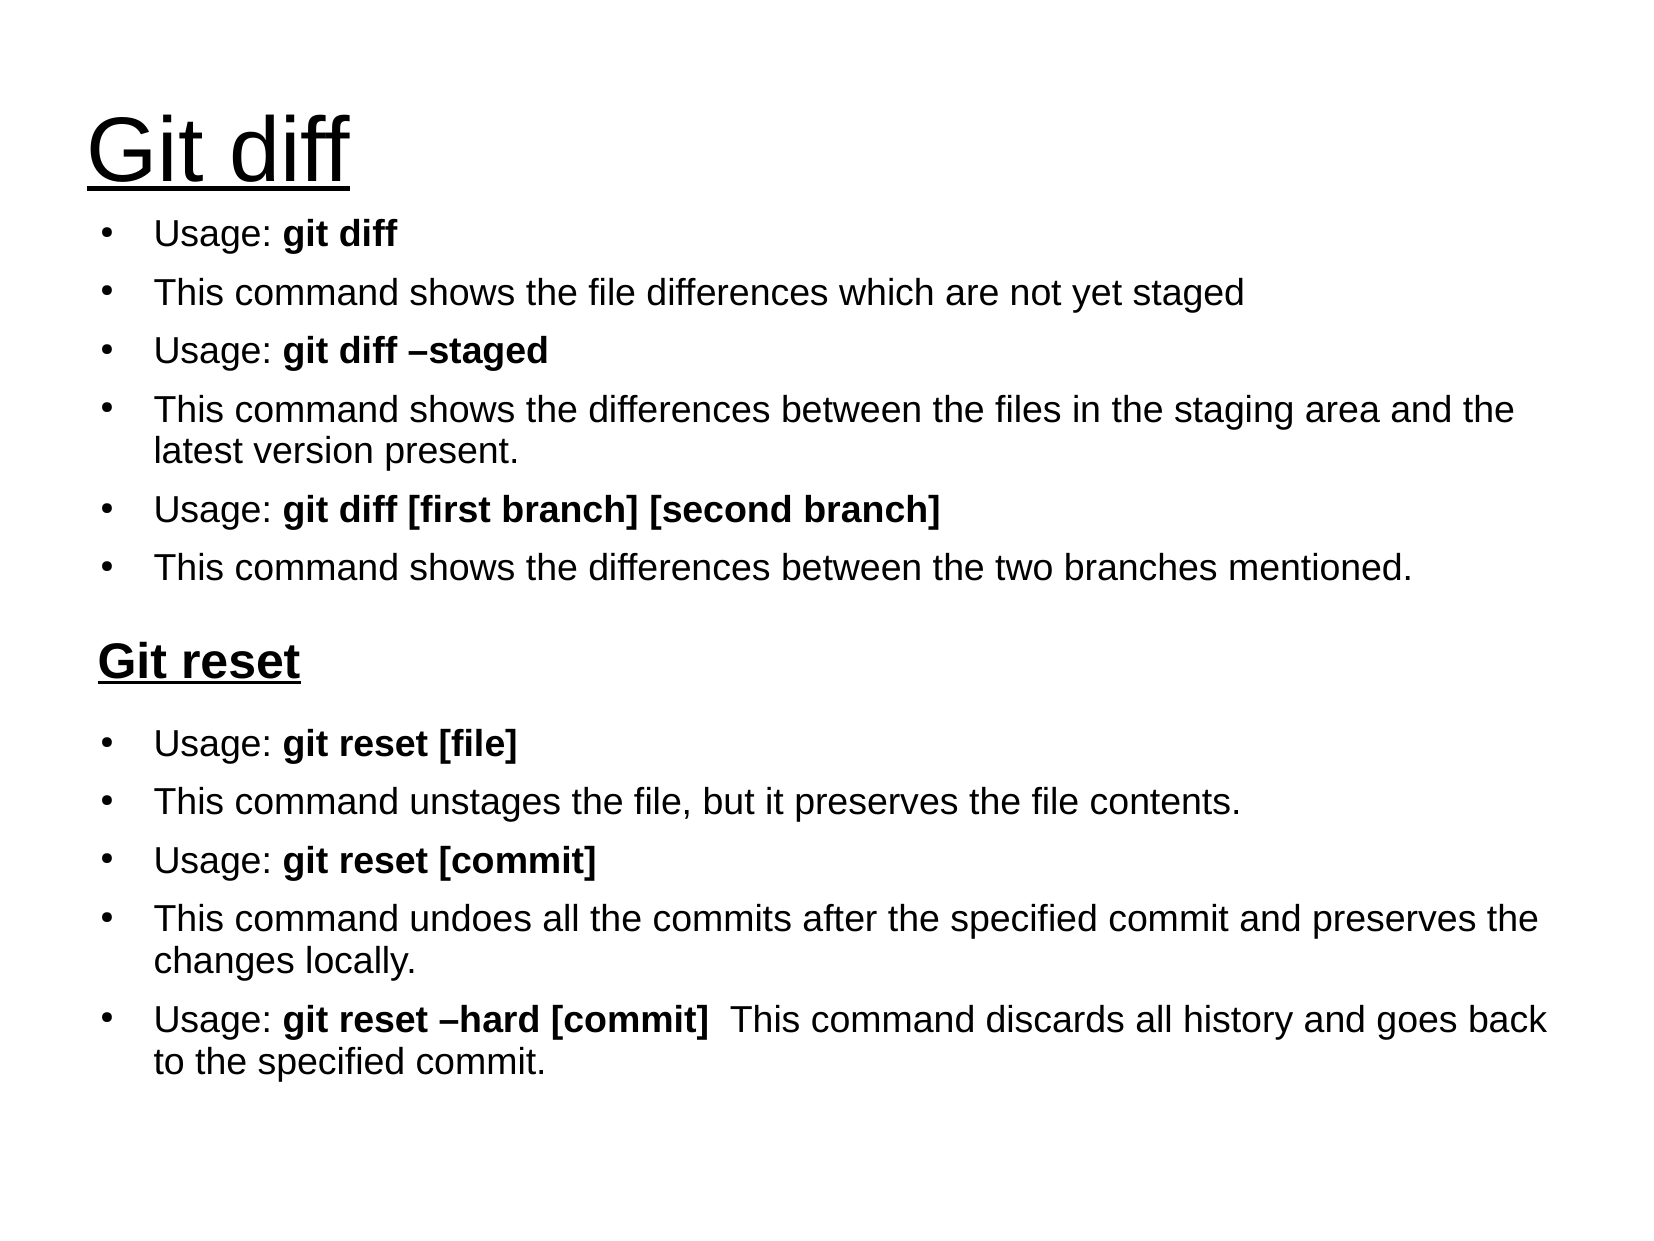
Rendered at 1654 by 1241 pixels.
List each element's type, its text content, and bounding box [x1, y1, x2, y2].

text_box Git reset [82, 625, 402, 697]
list Usage: git diff This command shows the file differences which are not yet staged Usage: git diff –staged This command shows the differences between the files in the staging area and the latest version present. Usage: git diff [first branch] [second branch] This command shows the differences between the two branches mentioned. Usage: git reset [file] This command unstages the file, but it preserves the file contents. Usage: git reset [commit] This command undoes all the commits after the specified commit and preserves the changes locally. Usage: git reset –hard [commit] This command discards all history and goes back to the specified commit. [82, 212, 1571, 1134]
title Git diff [35, 98, 402, 201]
